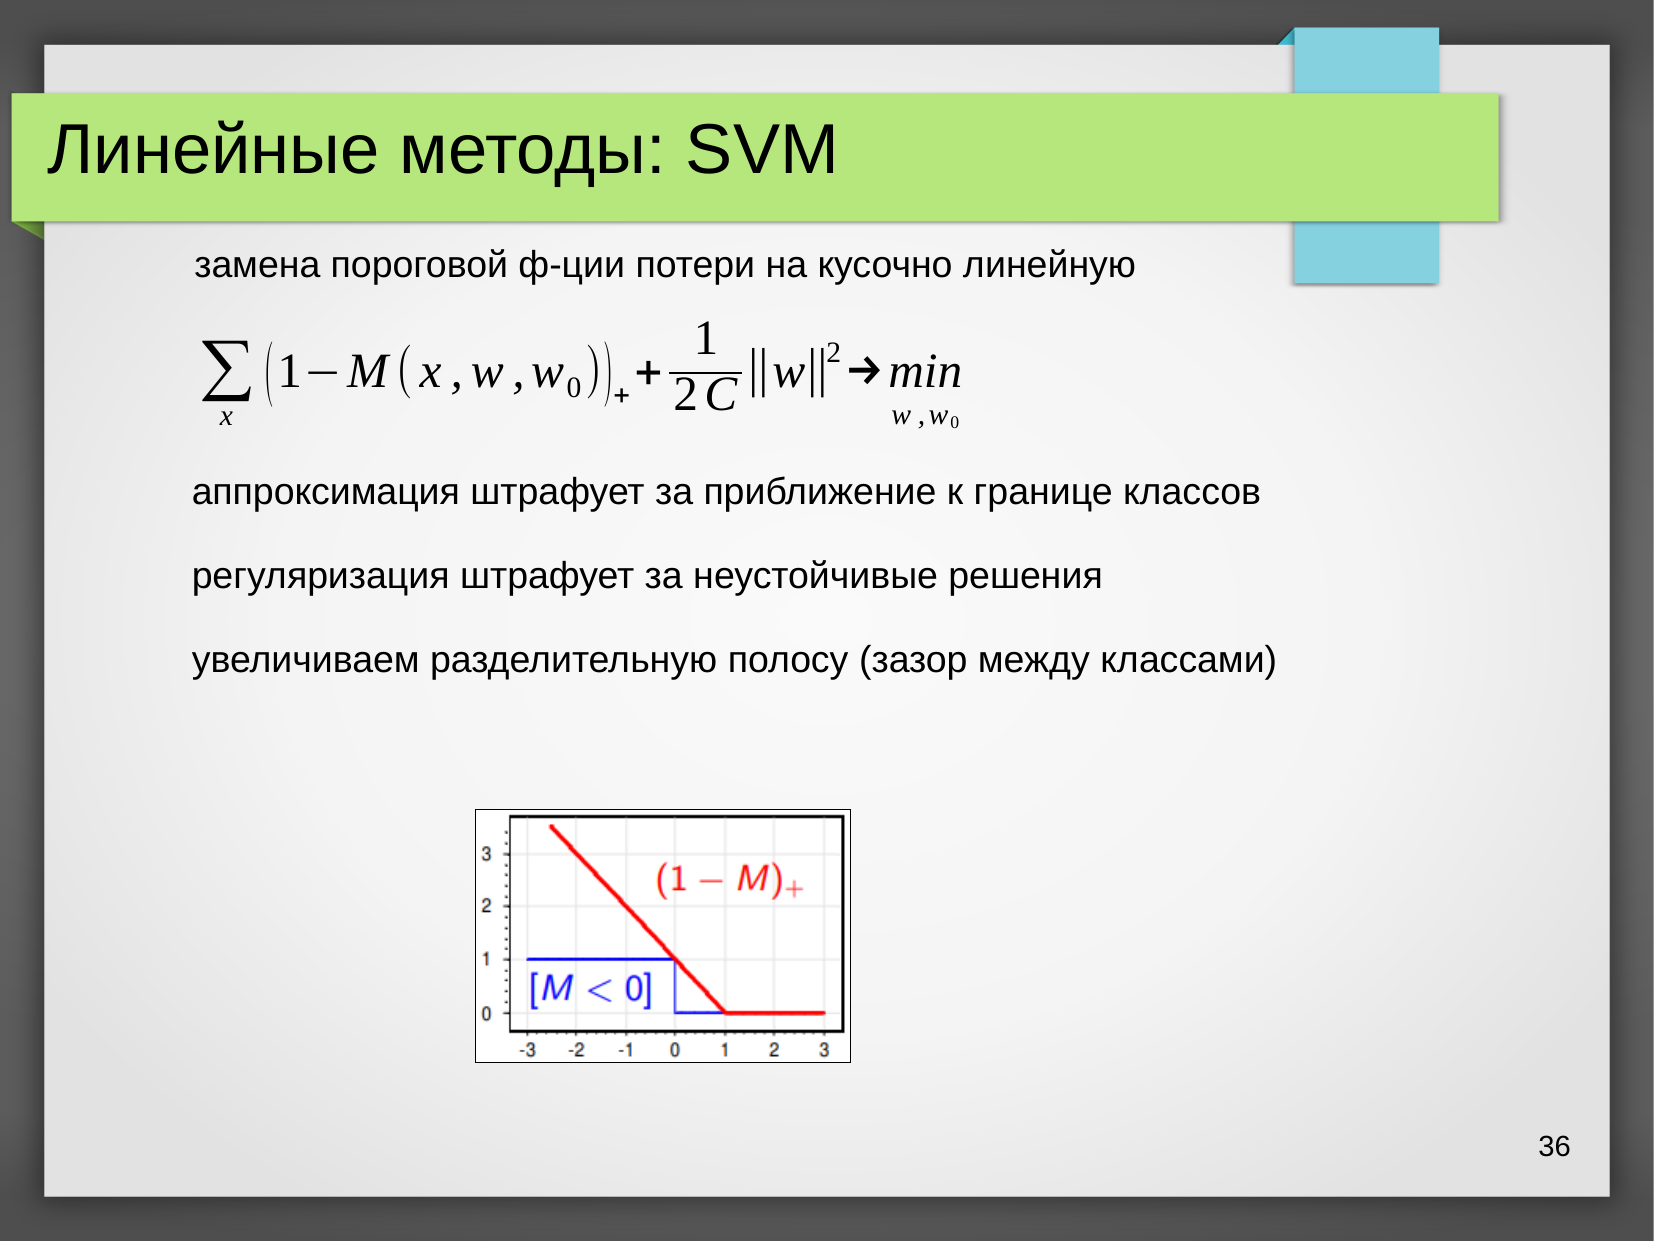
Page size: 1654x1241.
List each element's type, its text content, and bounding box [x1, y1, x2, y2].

chart [192, 320, 970, 436]
text_box аппрокcимация штрафует за приближение к границе классов регуляризация штрафует за неустойчивые решения увеличиваем разделительную полосу (зазор между классами) [177, 463, 1326, 666]
title Линейные методы: SVM [47, 109, 1501, 189]
text_box замена пороговой ф-ции потери на кусочно линейную [179, 236, 1198, 289]
picture [0, 0, 1654, 1241]
